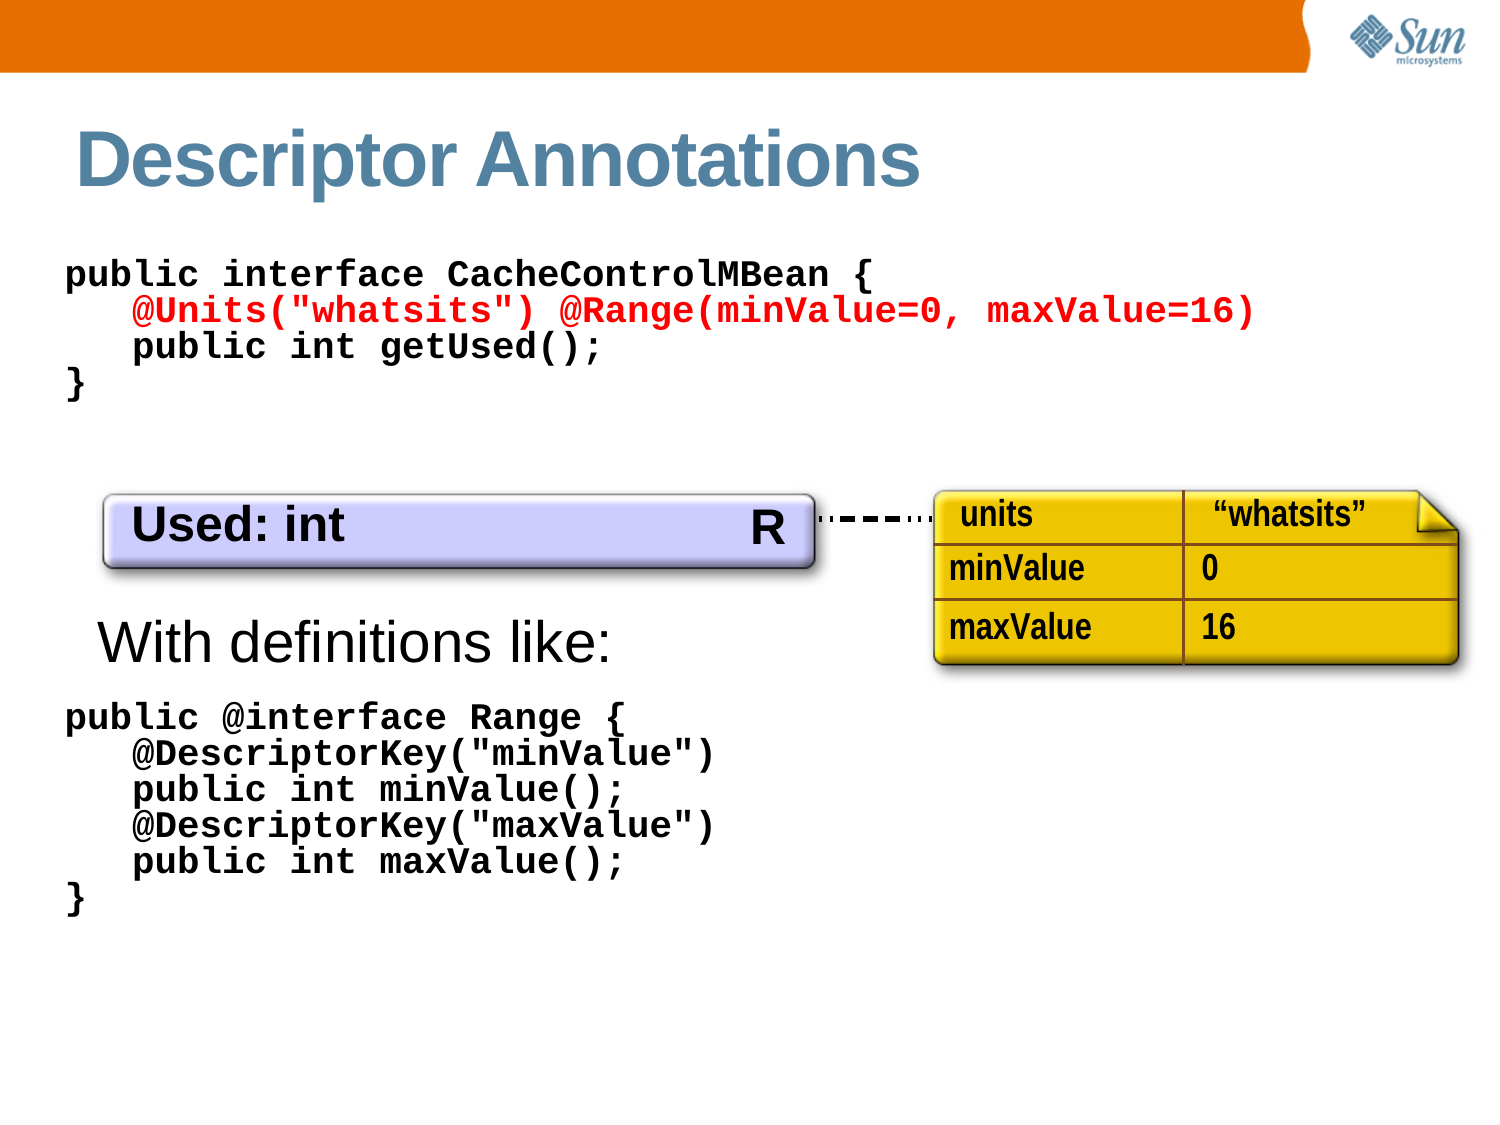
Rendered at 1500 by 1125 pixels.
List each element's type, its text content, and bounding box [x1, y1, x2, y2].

picture [95, 486, 836, 588]
text_box Used: int [131, 503, 368, 561]
picture [0, 0, 1500, 75]
picture [921, 484, 1483, 686]
text_box units [960, 497, 1150, 542]
text_box maxValue [948, 609, 1161, 654]
text_box 16 [1201, 609, 1414, 654]
title Descriptor Annotations [75, 122, 1438, 228]
text_box R [750, 506, 787, 564]
text_box “whatsits” [1212, 497, 1402, 542]
list public interface CacheControlMBean { @Units("whatsits") @Range(minValue=0, maxValue=16) public int getUsed(); } With definitions like: public @interface Range { @DescriptorKey("minValue") public int minValue(); @DescriptorKey("maxValue") public int maxValue(); } [64, 257, 1402, 1017]
text_box minValue [948, 551, 1161, 595]
text_box 0 [1201, 551, 1414, 595]
